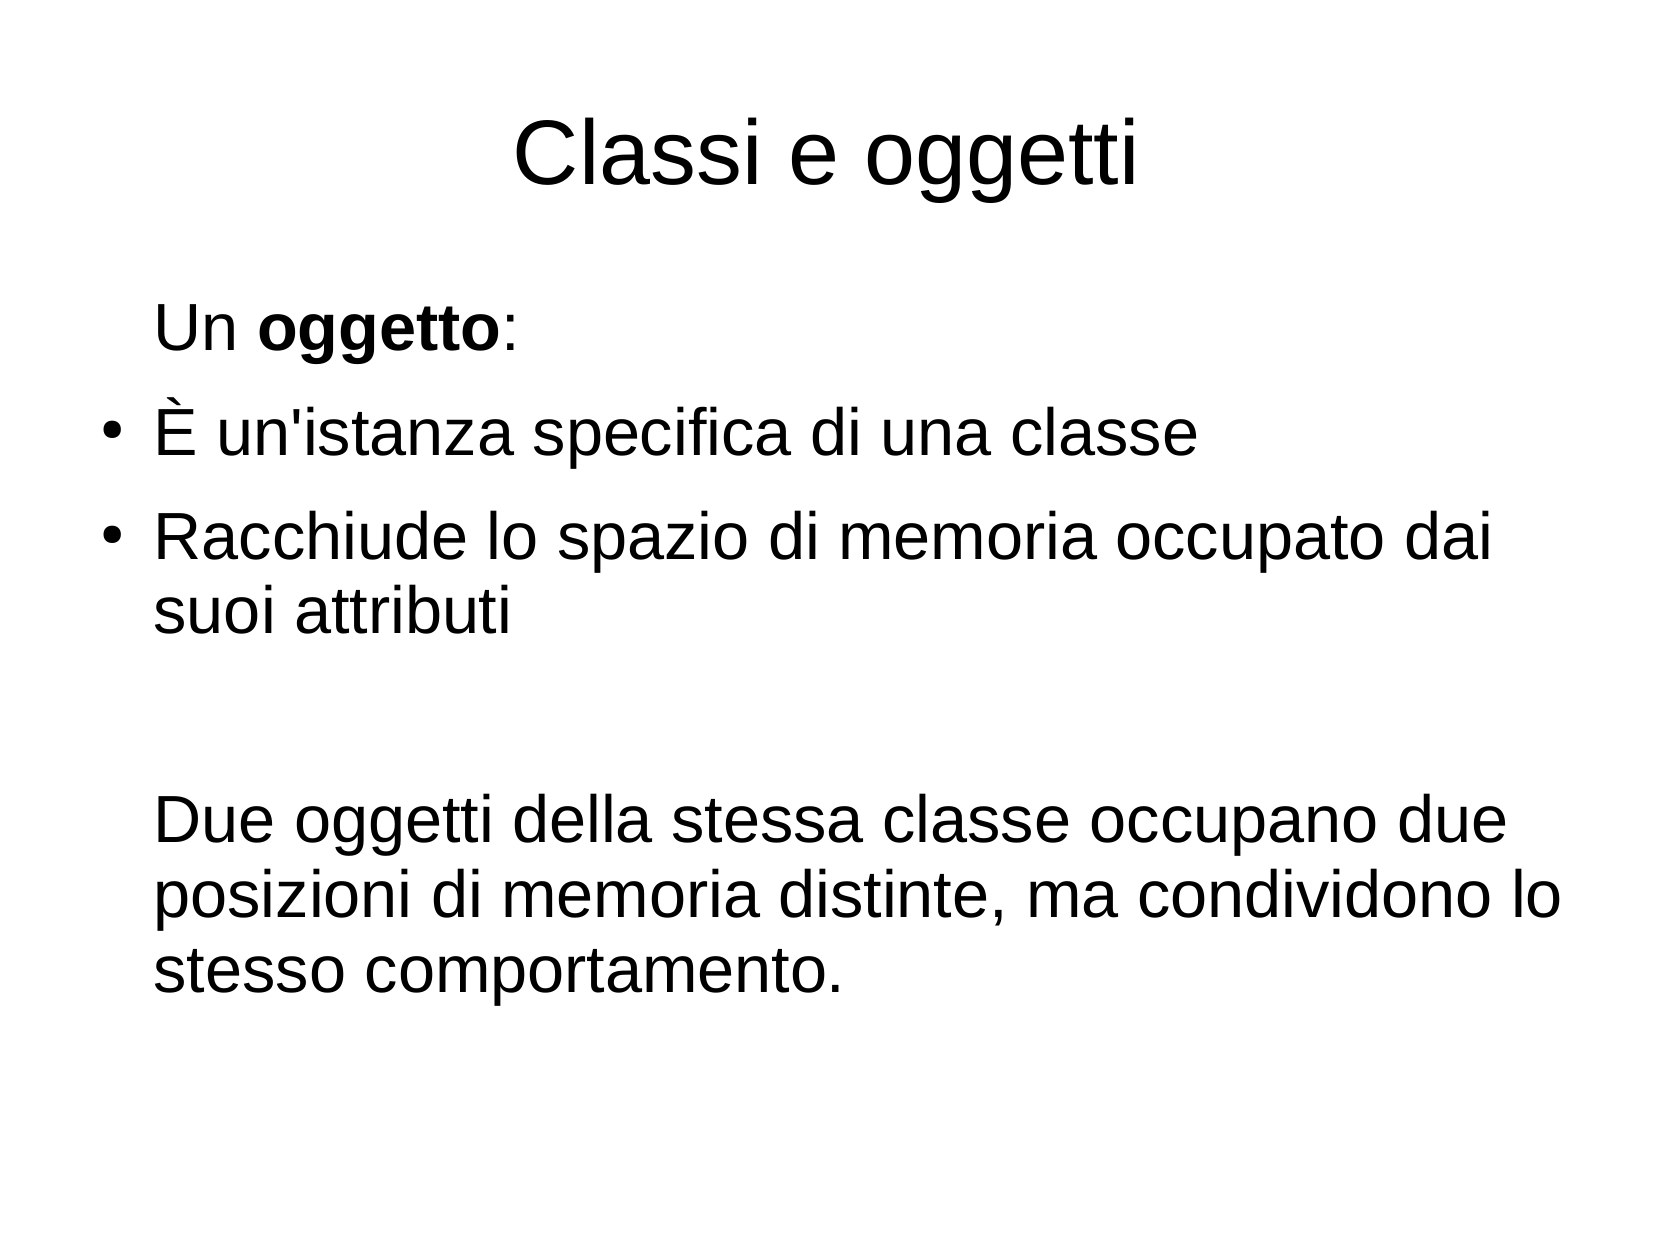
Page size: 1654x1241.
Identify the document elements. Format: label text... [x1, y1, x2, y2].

title Classi e oggetti [82, 49, 1571, 257]
list Un oggetto: È un'istanza specifica di una classe Racchiude lo spazio di memoria occupato dai suoi attributi Due oggetti della stessa classe occupano due posizioni di memoria distinte, ma condividono lo stesso comportamento. [82, 290, 1571, 1010]
